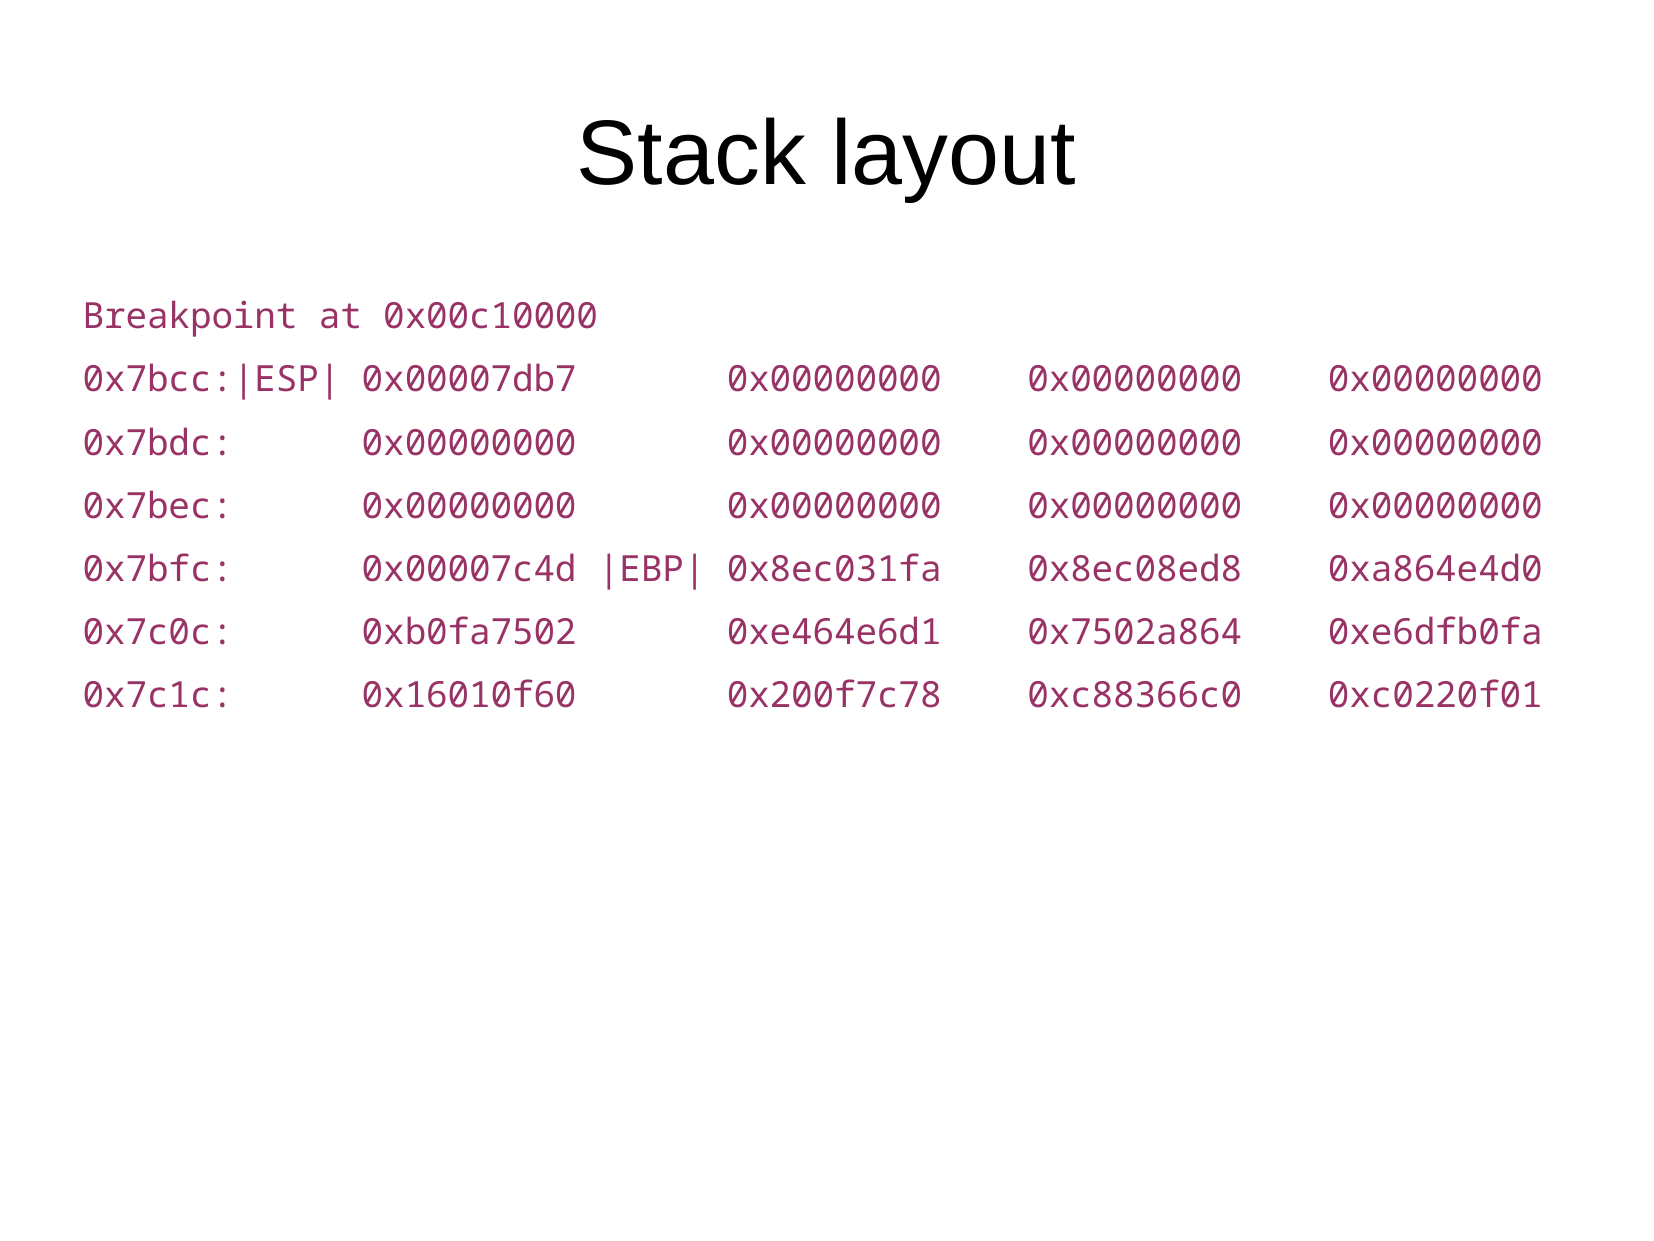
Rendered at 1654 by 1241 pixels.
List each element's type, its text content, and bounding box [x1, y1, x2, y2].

list Breakpoint at 0x00c10000 0x7bcc:|ESP| 0x00007db7 0x00000000 0x00000000 0x00000000 0x7bdc: 0x00000000 0x00000000 0x00000000 0x00000000 0x7bec: 0x00000000 0x00000000 0x00000000 0x00000000 0x7bfc: 0x00007c4d |EBP| 0x8ec031fa 0x8ec08ed8 0xa864e4d0 0x7c0c: 0xb0fa7502 0xe464e6d1 0x7502a864 0xe6dfb0fa 0x7c1c: 0x16010f60 0x200f7c78 0xc88366c0 0xc0220f01 [82, 290, 1571, 1010]
title Stack layout [82, 49, 1571, 257]
